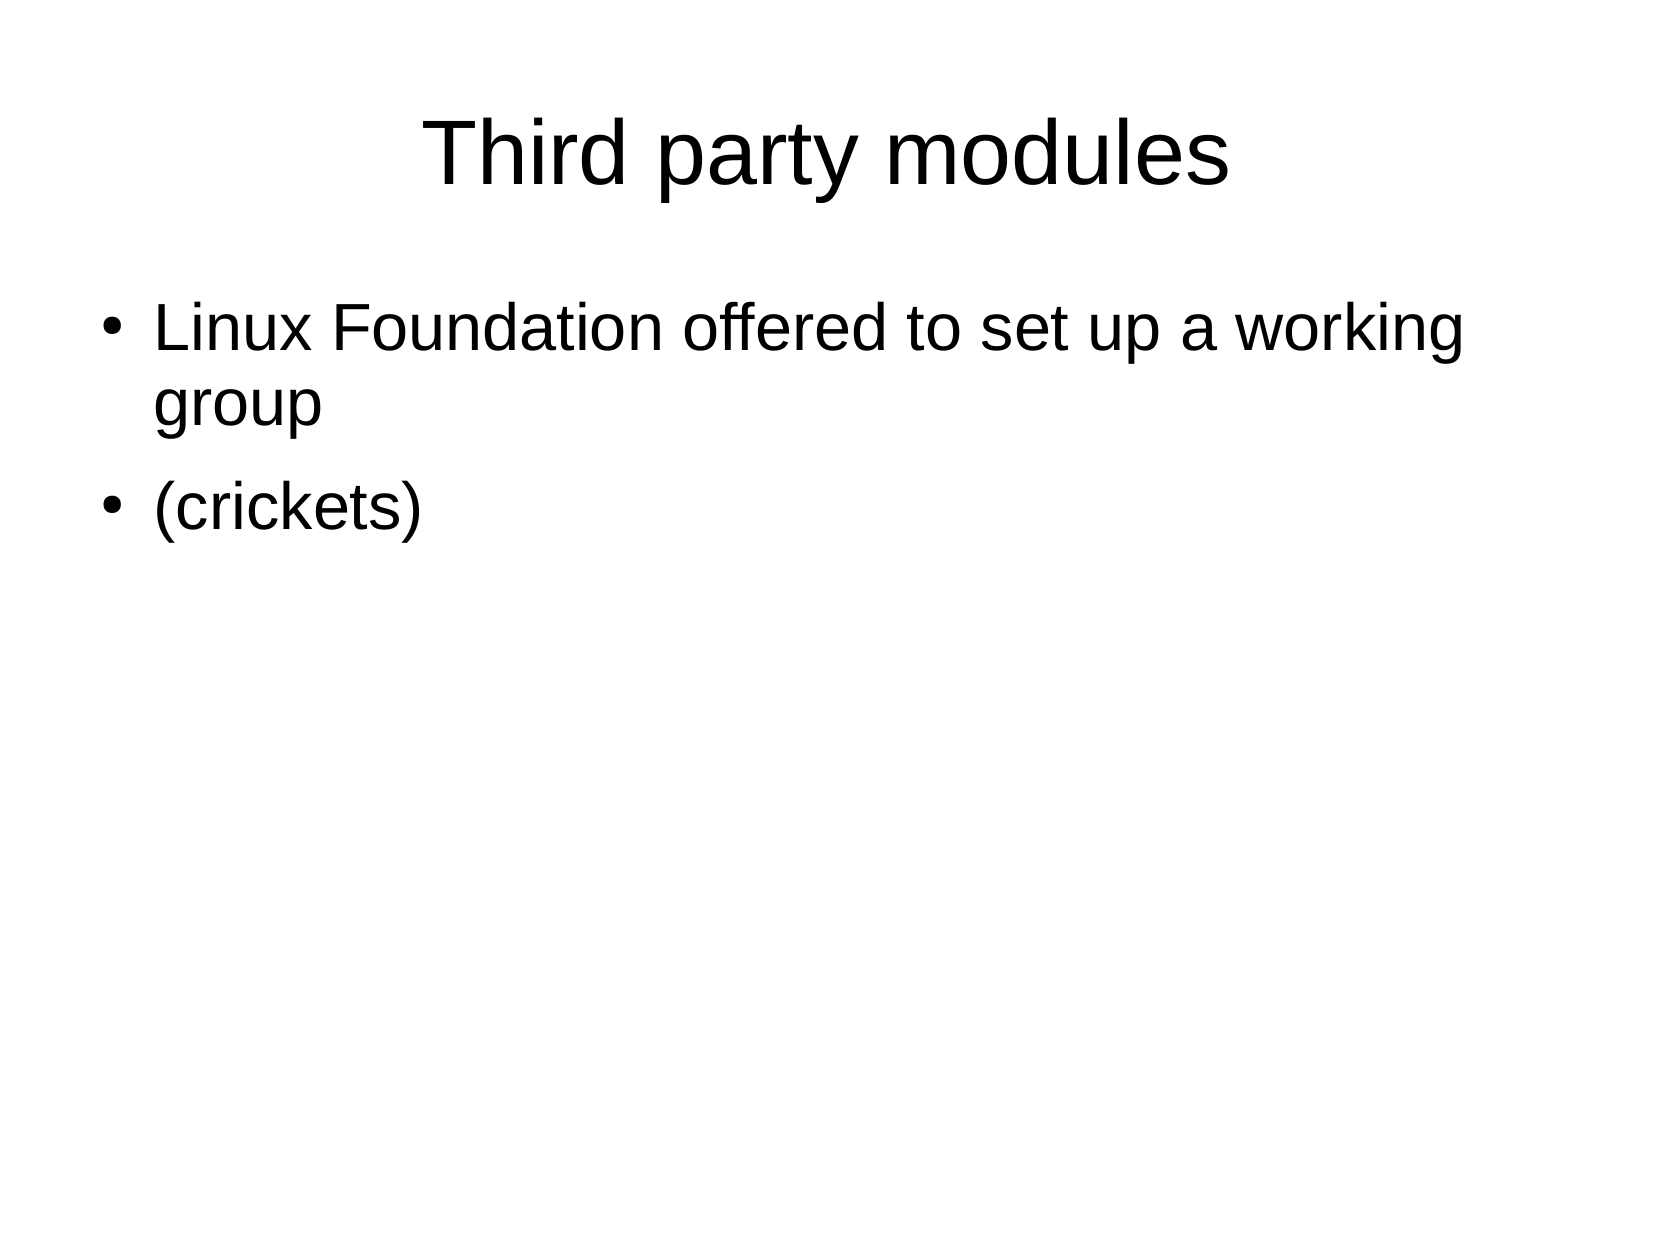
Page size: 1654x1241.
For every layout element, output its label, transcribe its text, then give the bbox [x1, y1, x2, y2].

list Linux Foundation offered to set up a working group (crickets) [82, 290, 1538, 1010]
title Third party modules [82, 49, 1571, 257]
